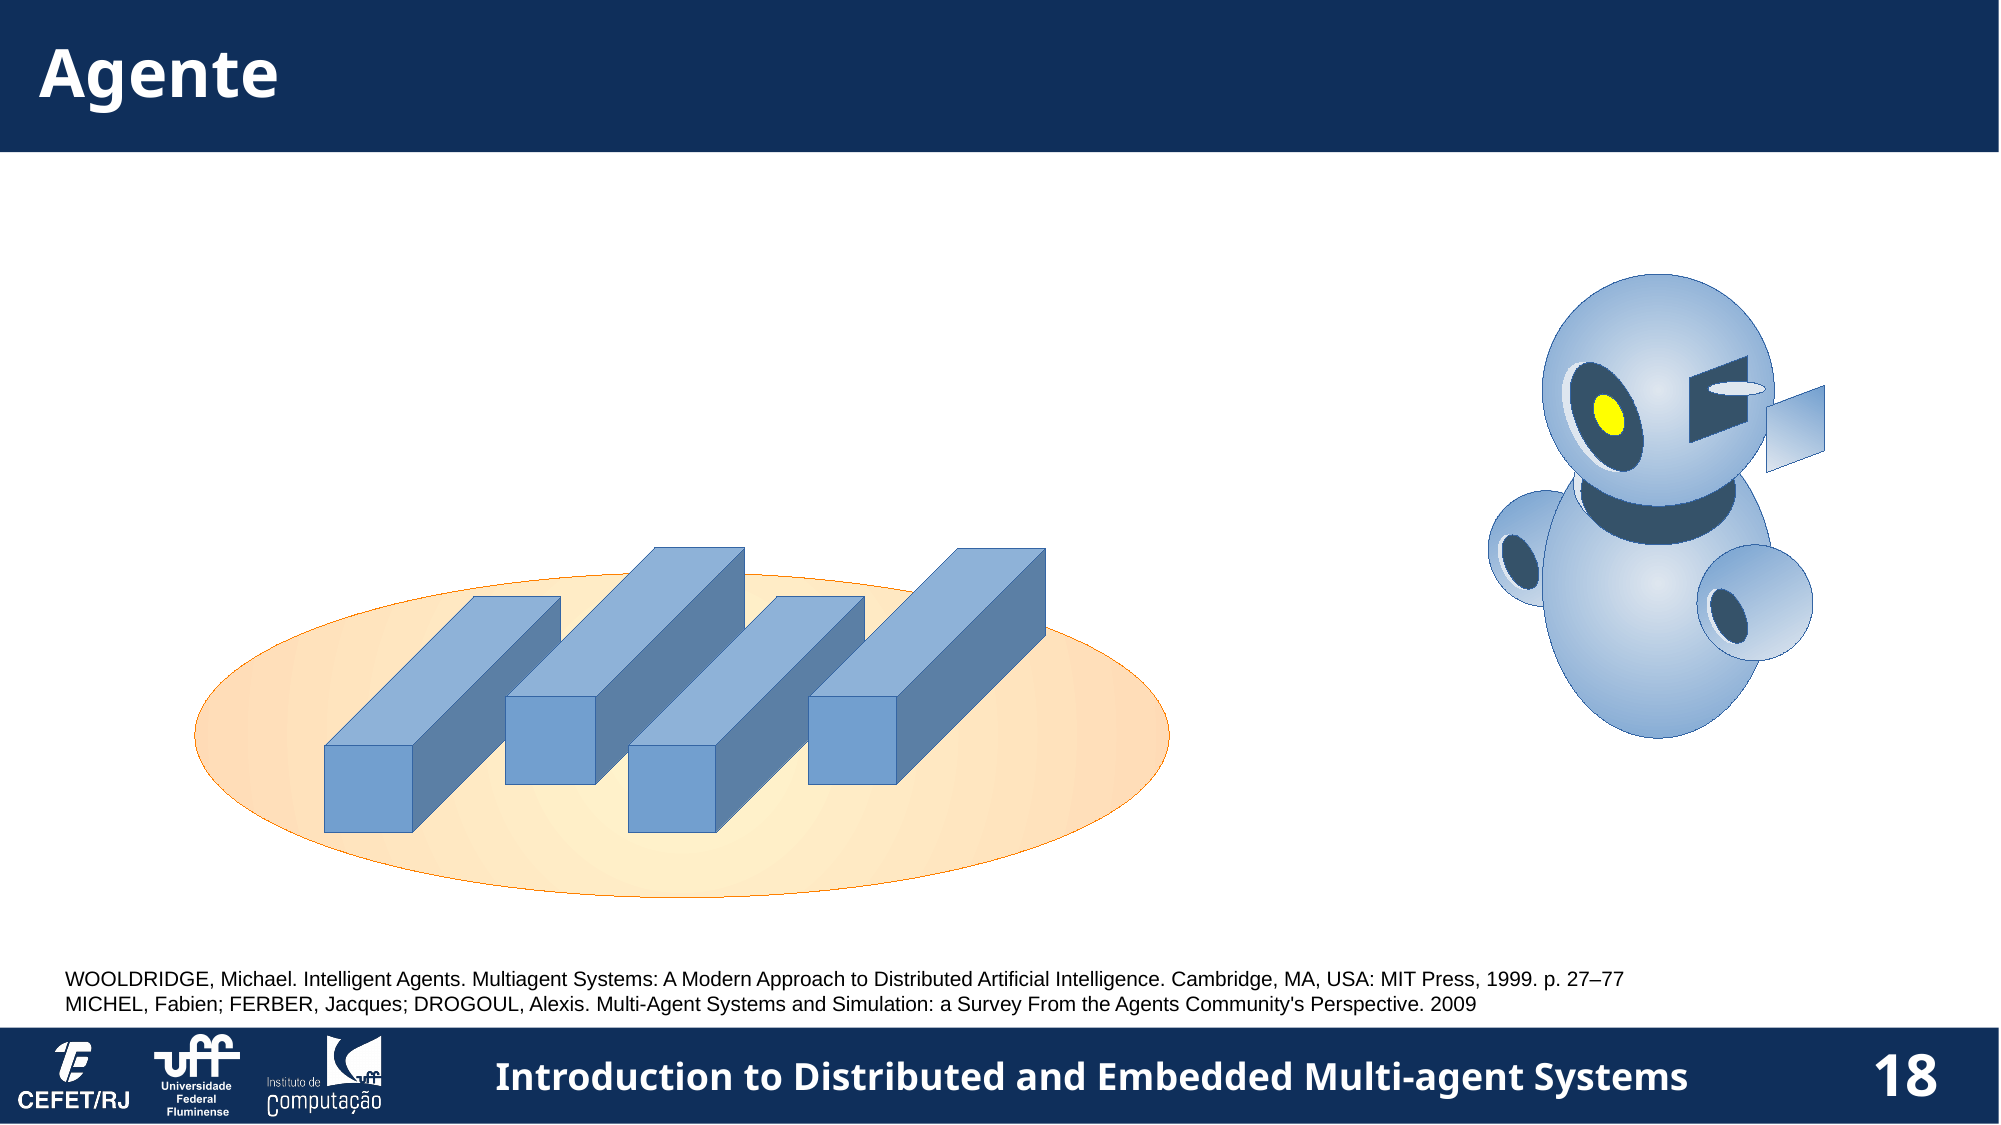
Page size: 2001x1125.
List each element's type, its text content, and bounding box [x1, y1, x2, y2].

picture [18, 1021, 129, 1125]
text_box WOOLDRIDGE, Michael. Intelligent Agents. Multiagent Systems: A Modern Approach to Distributed Artificial Intelligence. Cambridge, MA, USA: MIT Press, 1999. p. 27–77 MICHEL, Fabien; FERBER, Jacques; DROGOUL, Alexis. Multi-Agent Systems and Simulation: a Survey From the Agents Community's Perspective. 2009 [50, 958, 1969, 1024]
text_box Agente [25, 23, 1999, 119]
picture [265, 1033, 383, 1117]
text_box [1488, 274, 1825, 739]
text_box [194, 549, 1170, 898]
picture [153, 1033, 241, 1121]
